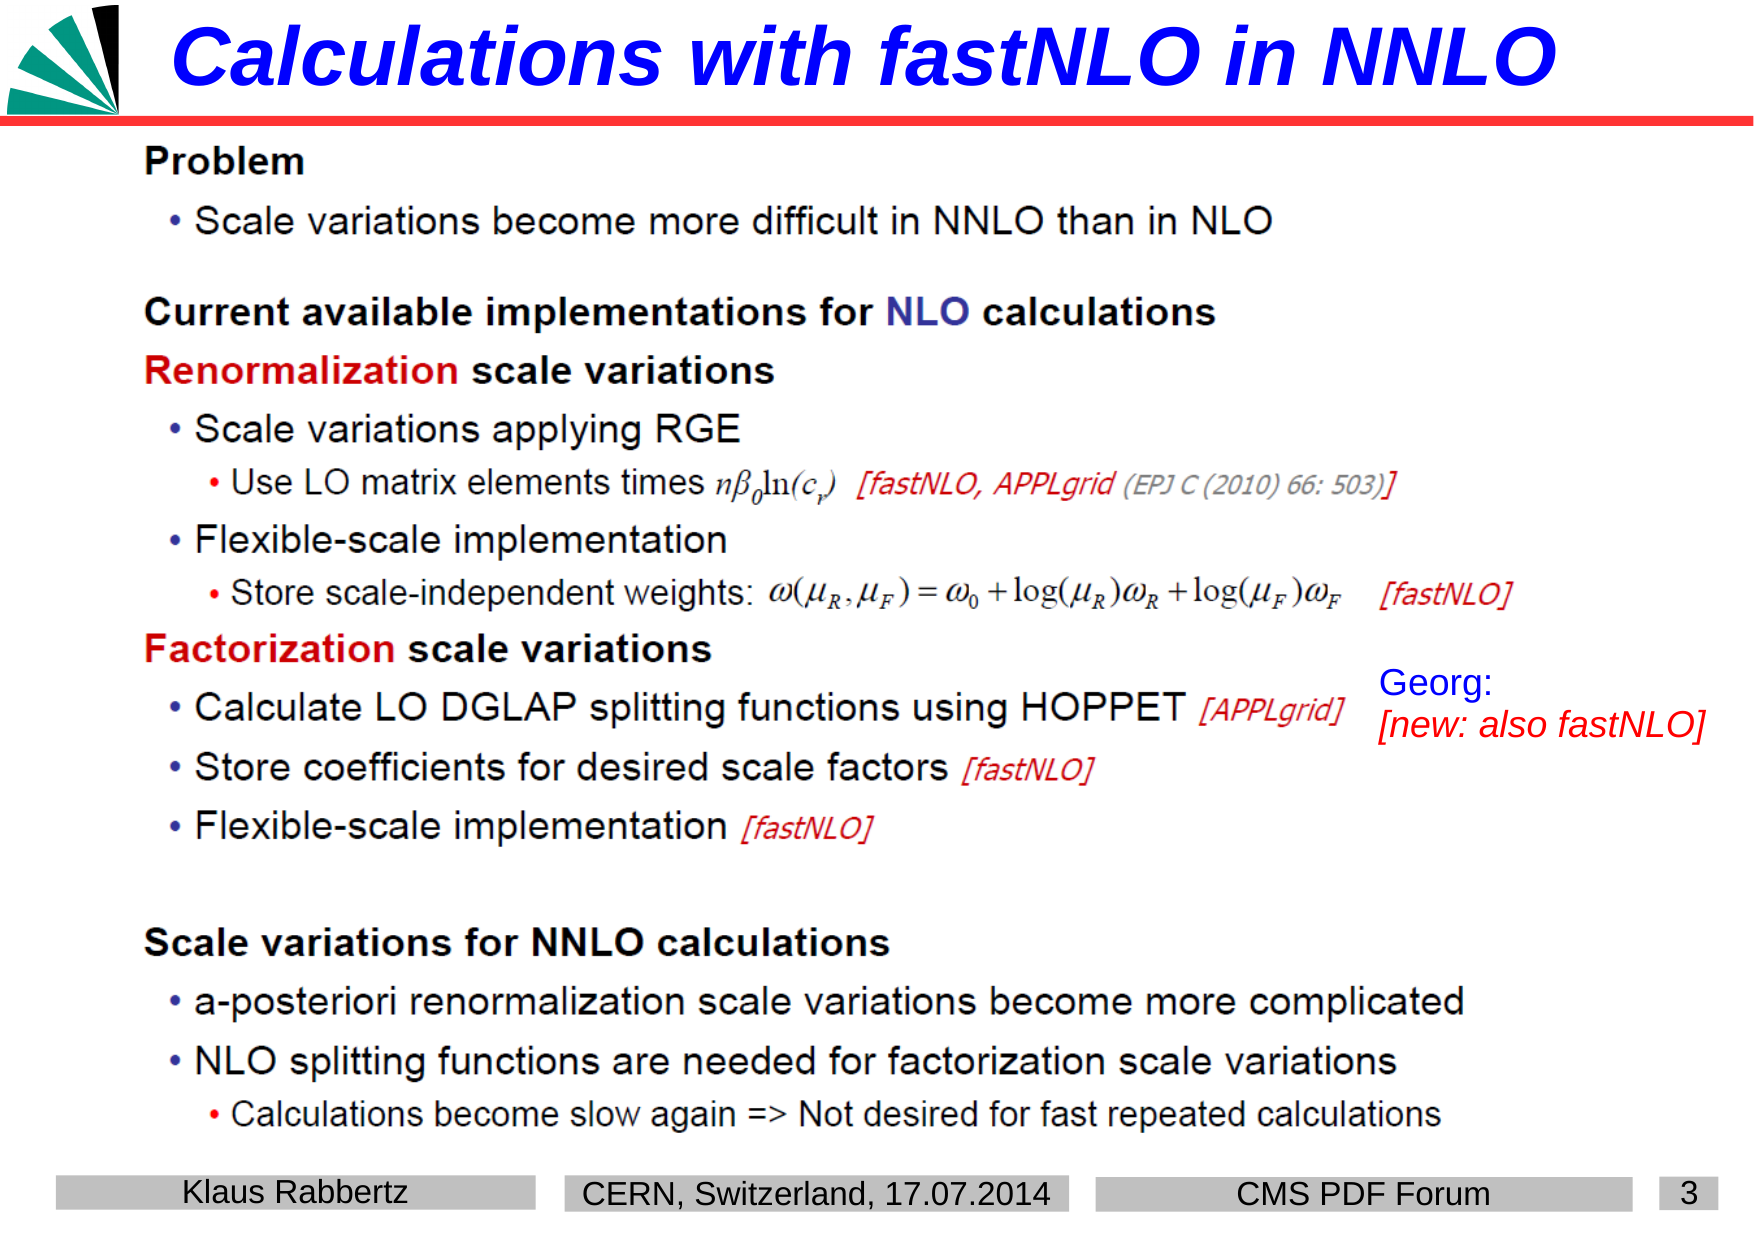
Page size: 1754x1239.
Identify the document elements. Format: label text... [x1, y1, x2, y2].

text_box Georg: [new: also fastNLO] [1367, 655, 1718, 752]
title Calculations with fastNLO in NNLO [123, 0, 1606, 114]
picture [133, 133, 1550, 1159]
picture [7, 5, 119, 116]
